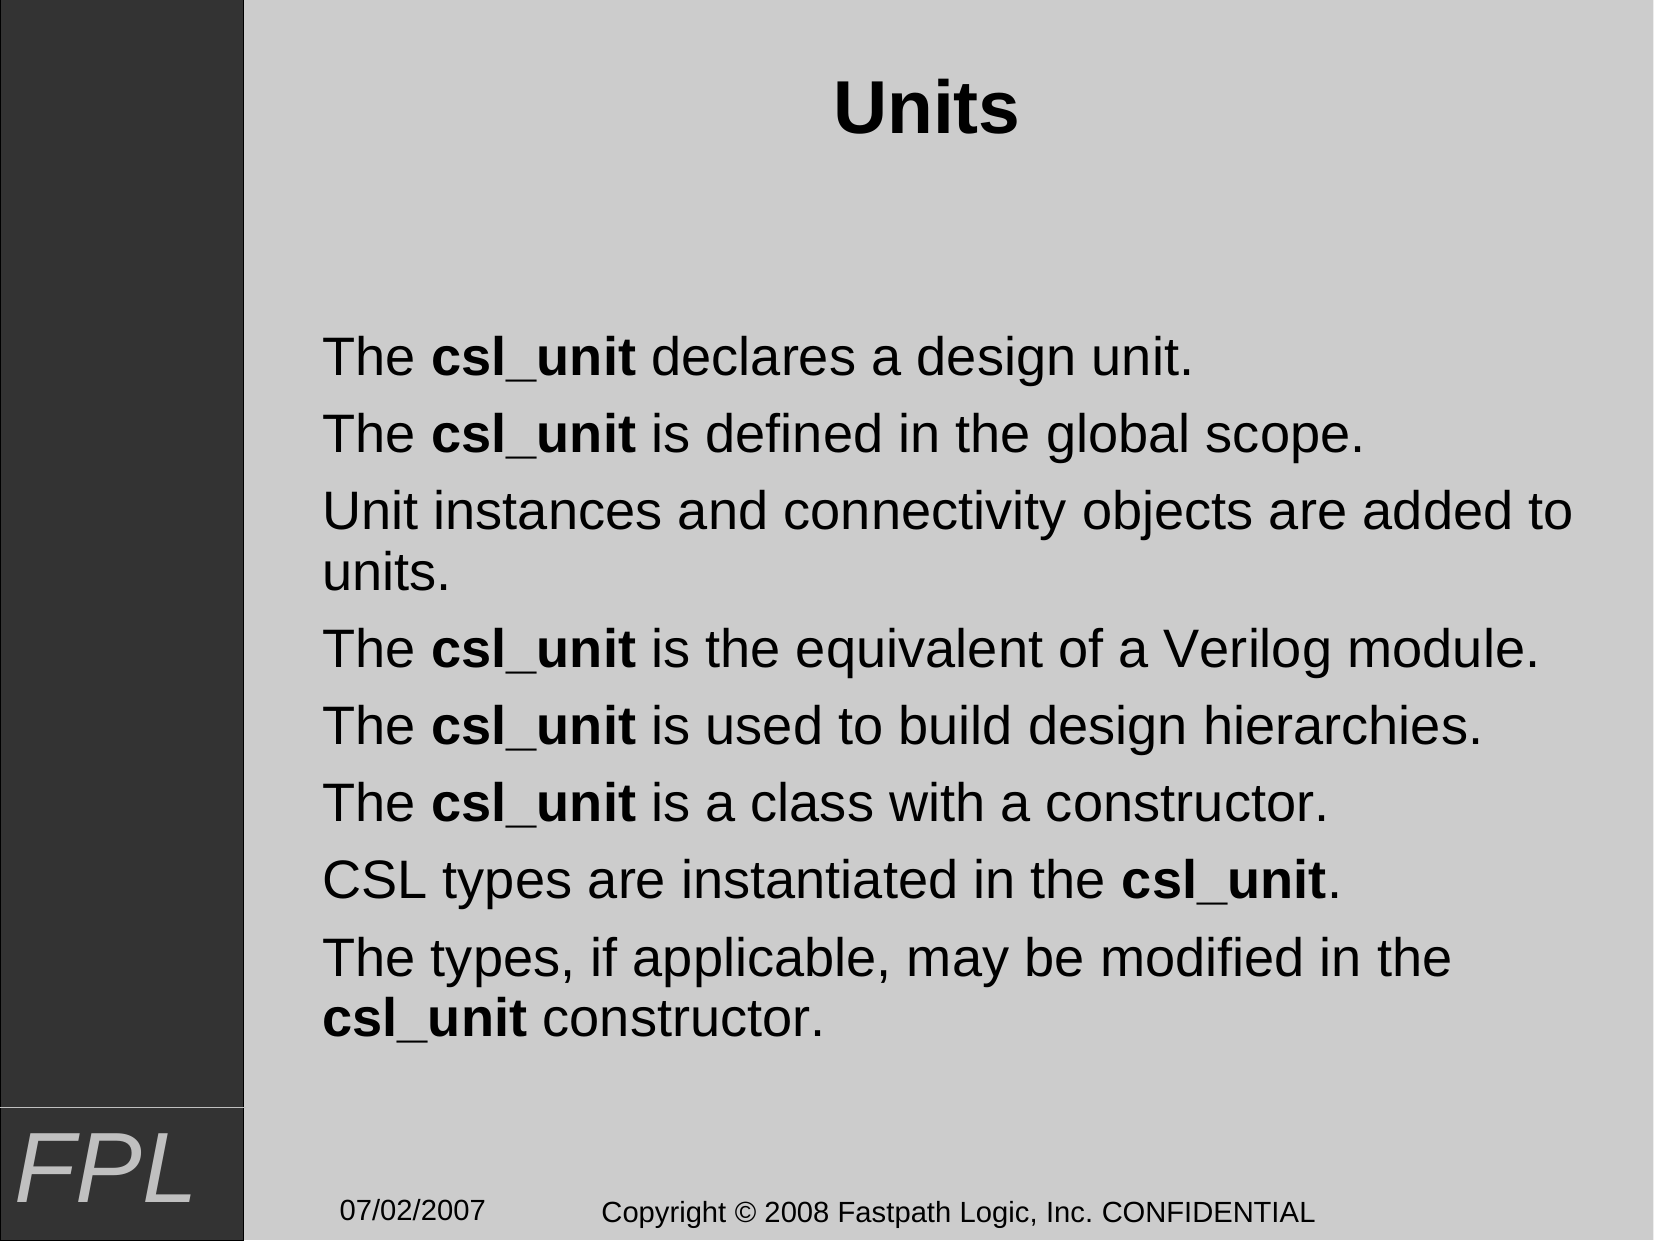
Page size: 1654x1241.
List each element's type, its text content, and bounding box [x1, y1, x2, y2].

title Units [375, 0, 1479, 210]
subtitle The csl_unit declares a design unit. The csl_unit is defined in the global scope. Unit instances and connectivity objects are added to units. The csl_unit is the equivalent of a Verilog module. The csl_unit is used to build design hierarchies. The csl_unit is a class with a constructor. CSL types are instantiated in the csl_unit. The types, if applicable, may be modified in the csl_unit constructor. [322, 210, 1635, 1241]
